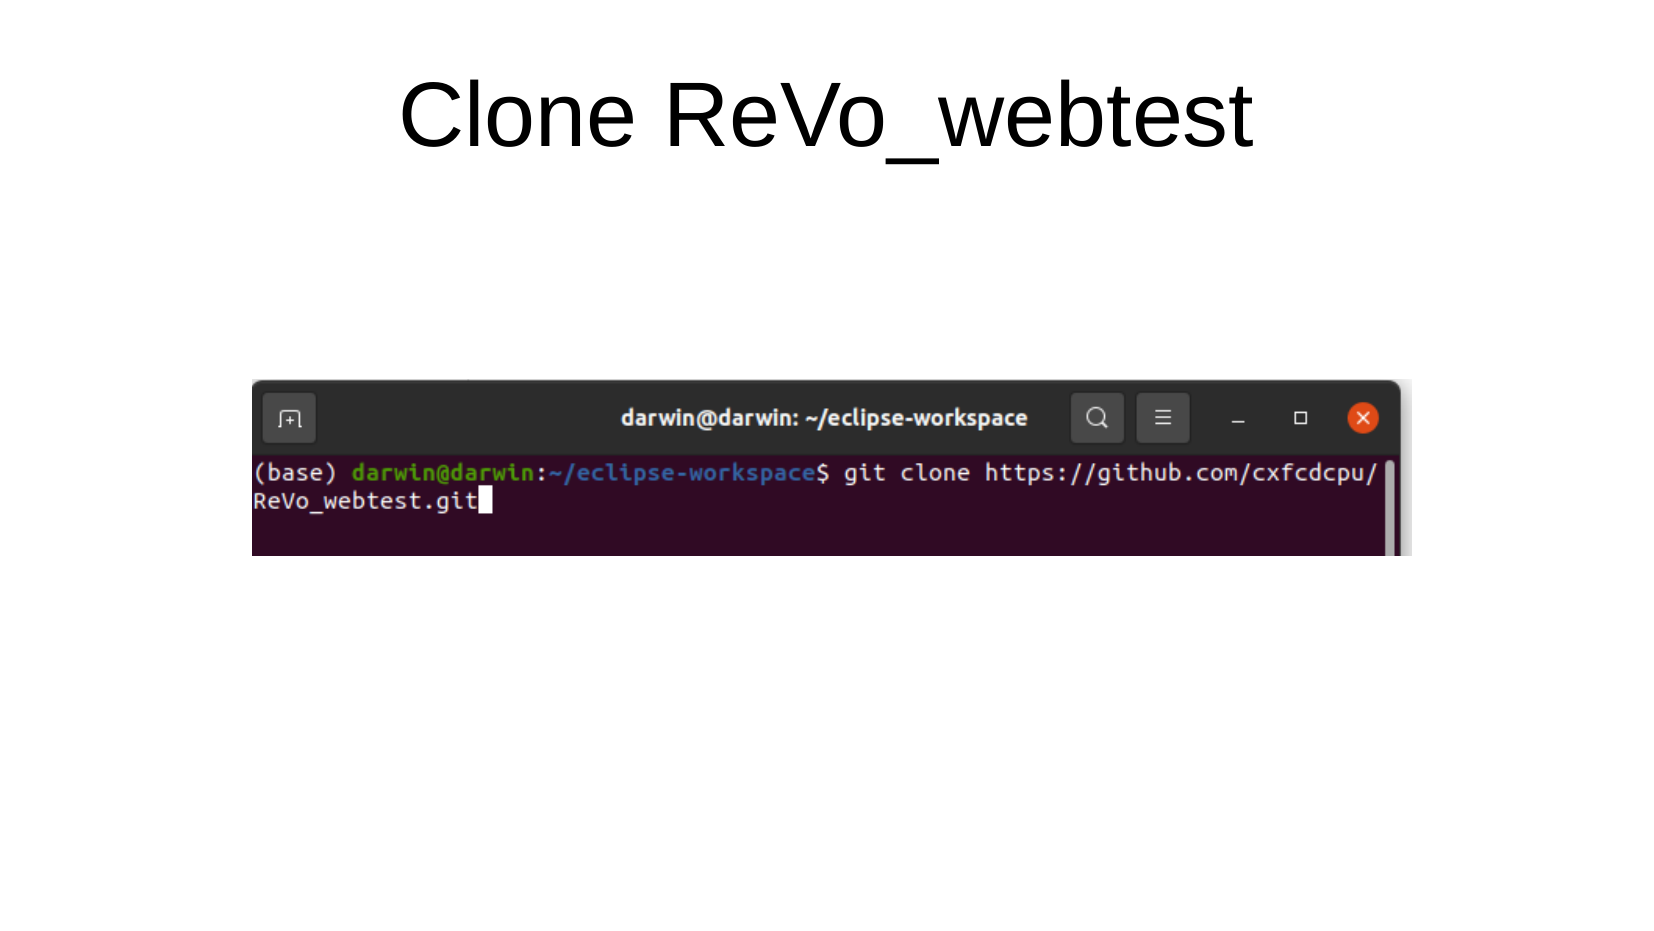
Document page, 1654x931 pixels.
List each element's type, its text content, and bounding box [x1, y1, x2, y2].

title Clone ReVo_webtest [82, 37, 1571, 193]
picture [252, 379, 1412, 556]
